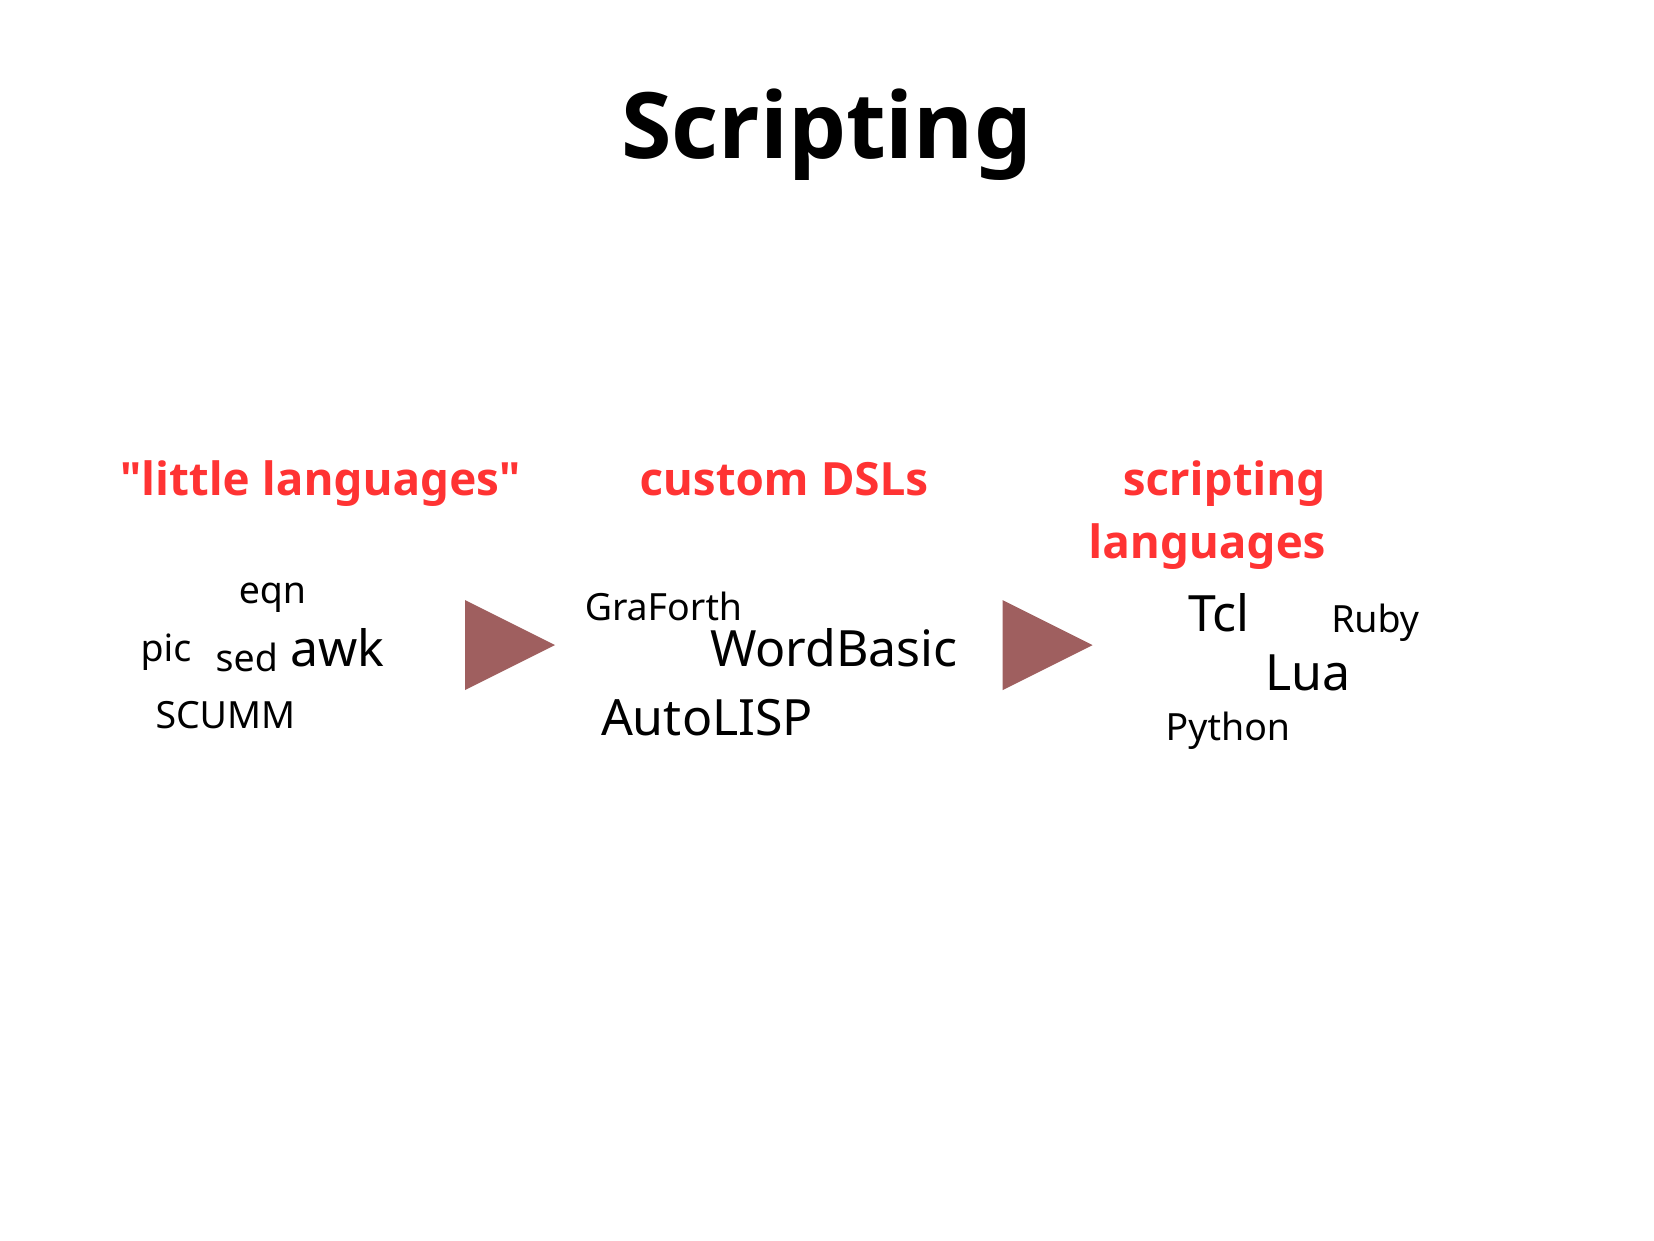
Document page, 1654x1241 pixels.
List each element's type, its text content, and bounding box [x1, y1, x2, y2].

text_box WordBasic [695, 606, 964, 690]
title Scripting [82, 19, 1571, 227]
text_box [1002, 600, 1093, 691]
text_box eqn [223, 555, 319, 622]
text_box "little languages" [105, 439, 473, 517]
text_box GraForth [570, 573, 751, 640]
text_box Lua [1250, 629, 1362, 713]
text_box Ruby [1316, 585, 1430, 652]
text_box pic [125, 614, 205, 681]
text_box sed [200, 624, 291, 691]
text_box awk [275, 605, 393, 690]
text_box custom DSLs [624, 439, 921, 517]
text_box [465, 600, 556, 691]
text_box Python [1150, 693, 1299, 760]
text_box scripting languages [1073, 439, 1531, 517]
text_box Tcl [1173, 570, 1265, 654]
text_box AutoLISP [586, 675, 817, 759]
text_box SCUMM [140, 681, 306, 748]
